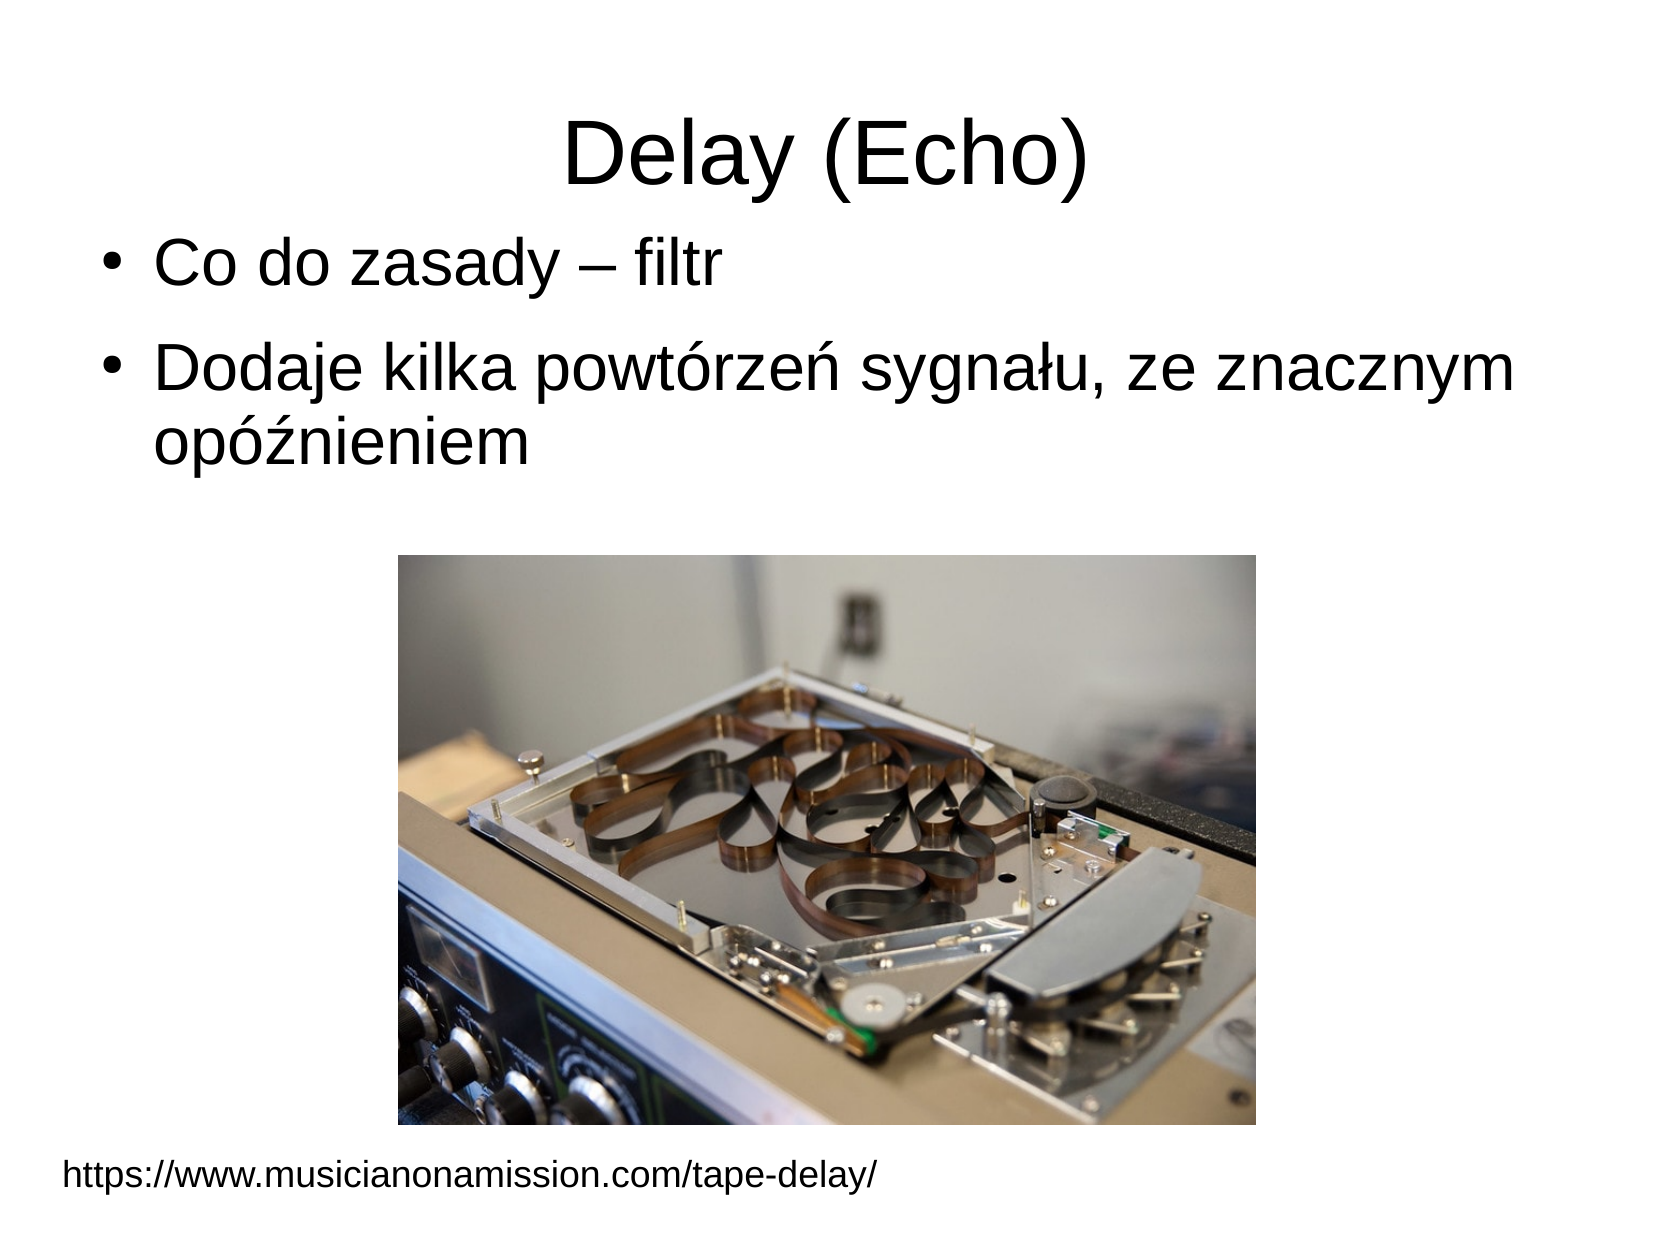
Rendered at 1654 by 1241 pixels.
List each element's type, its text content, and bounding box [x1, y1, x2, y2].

text_box https://www.musicianonamission.com/tape-delay/ [47, 1145, 1595, 1241]
picture [398, 945, 1256, 1125]
title Delay (Echo) [82, 49, 1571, 225]
list Co do zasady – filtr Dodaje kilka powtórzeń sygnału, ze znacznym opóźnieniem [82, 225, 1571, 945]
